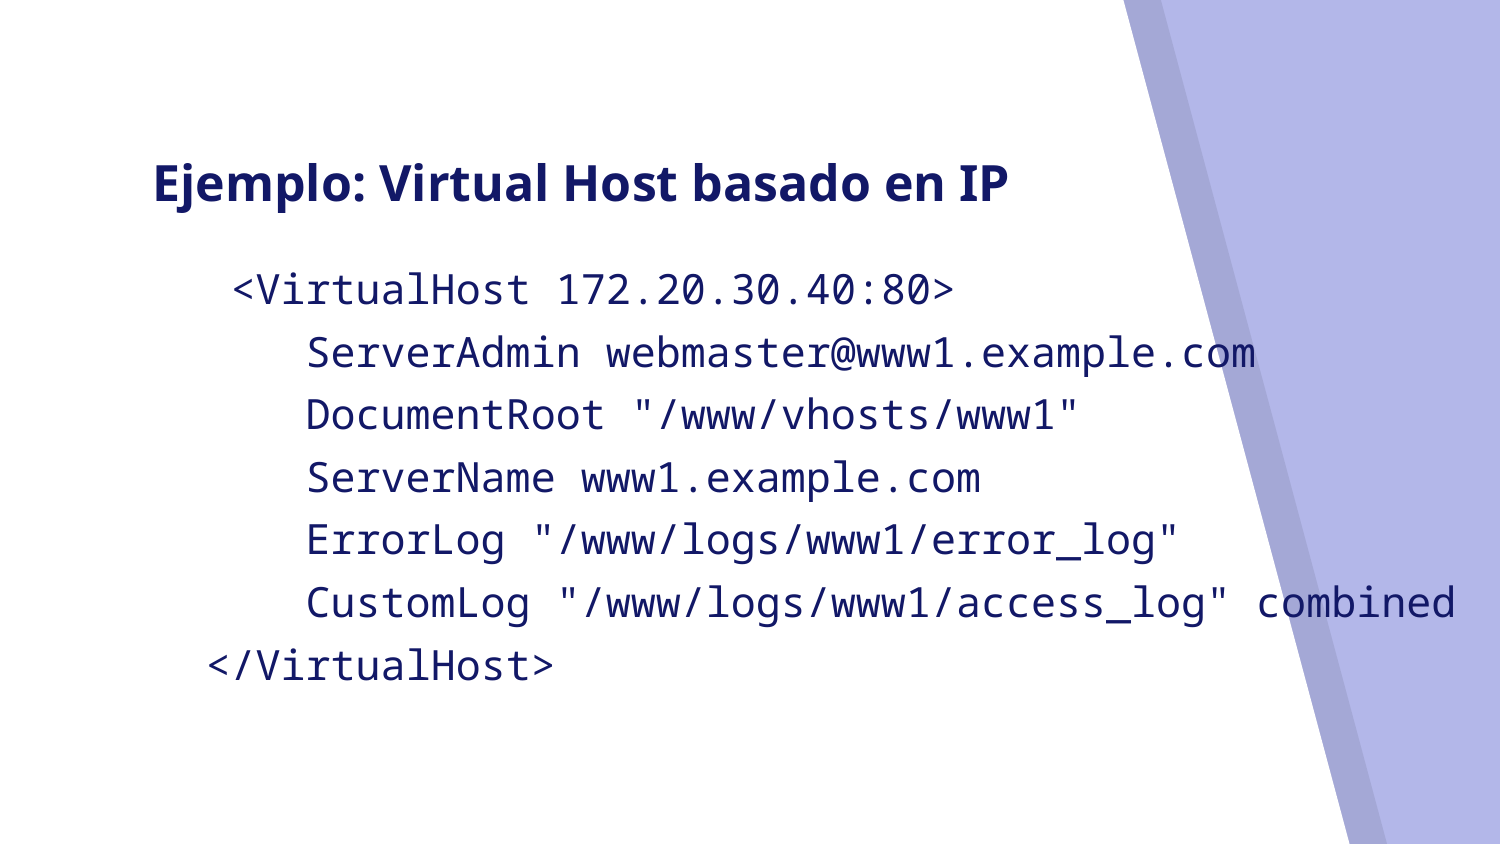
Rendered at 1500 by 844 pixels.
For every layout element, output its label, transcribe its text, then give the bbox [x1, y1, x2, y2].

title Ejemplo: Virtual Host basado en IP [137, 146, 1276, 227]
list <VirtualHost 172.20.30.40:80> ServerAdmin webmaster@www1.example.com DocumentRoot "/www/vhosts/www1" ServerName www1.example.com ErrorLog "/www/logs/www1/error_log" CustomLog "/www/logs/www1/access_log" combined </VirtualHost> [190, 248, 1500, 497]
